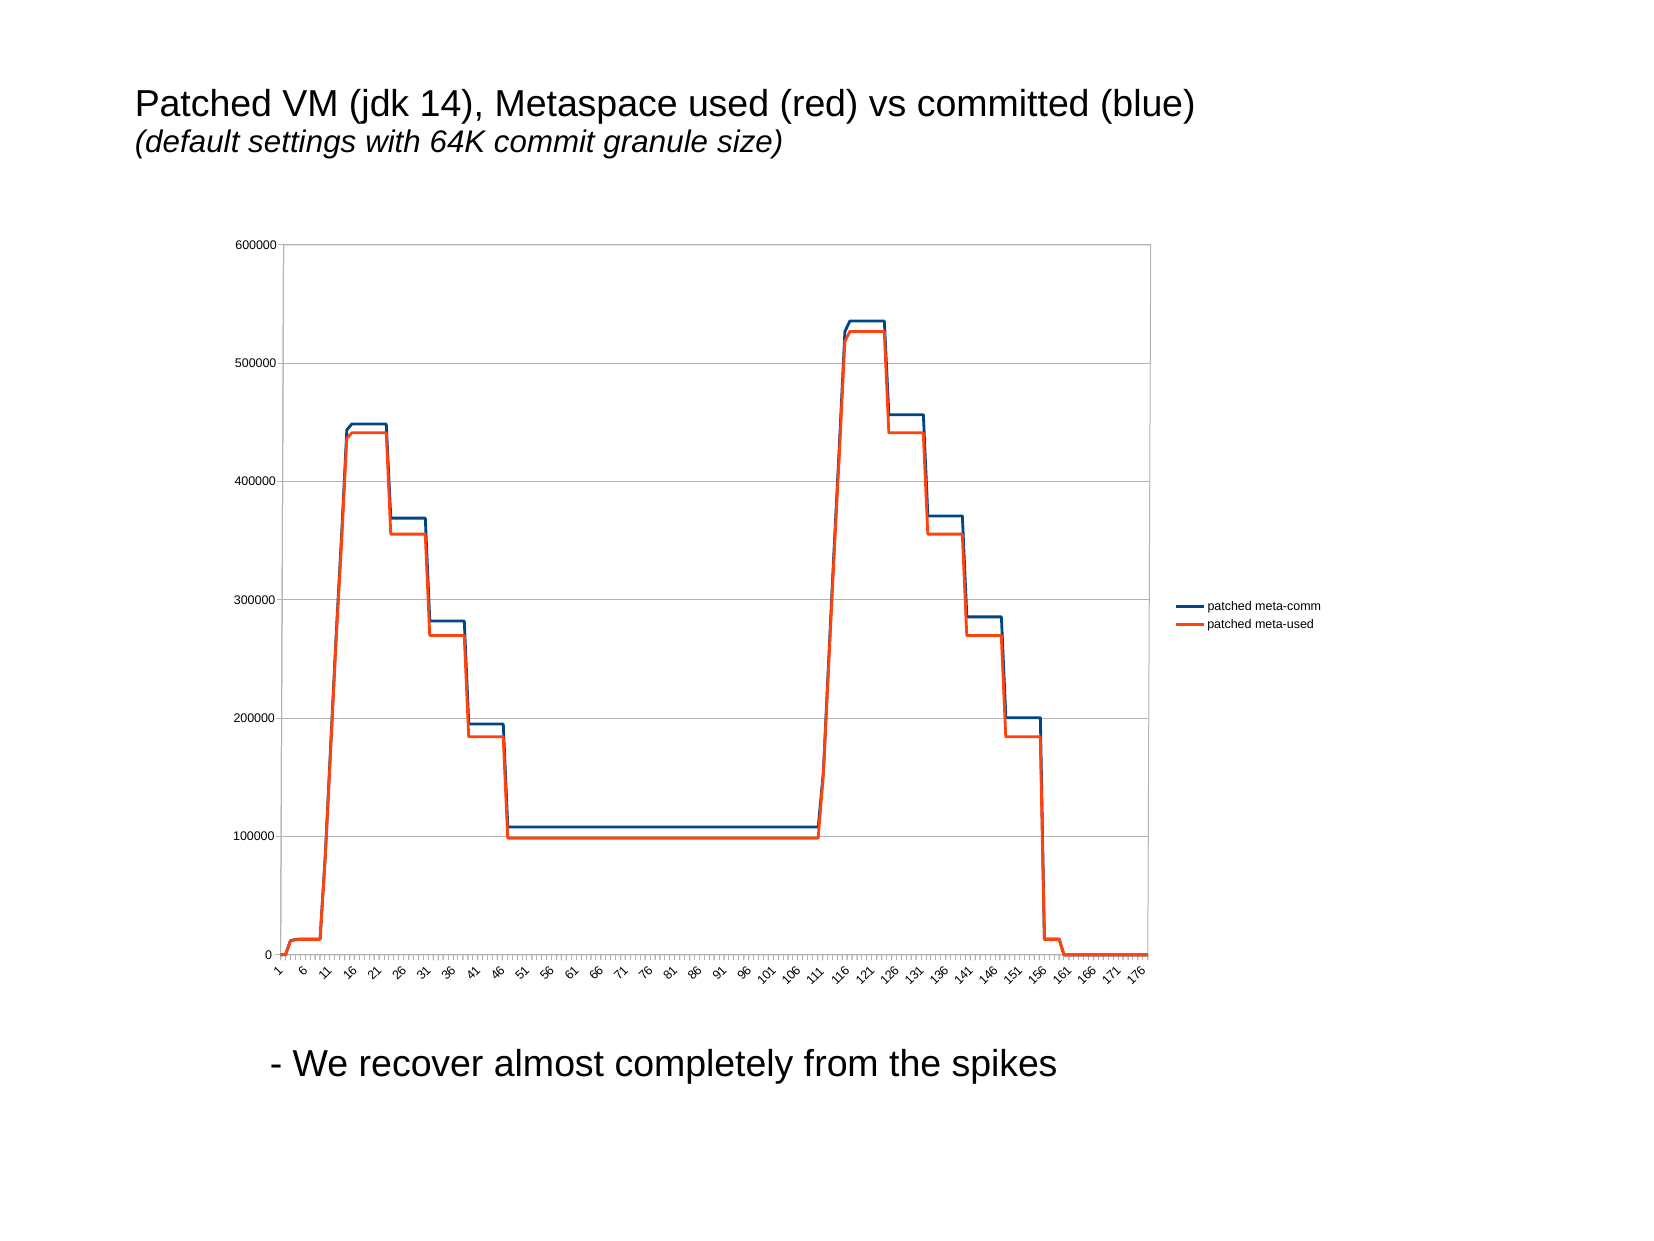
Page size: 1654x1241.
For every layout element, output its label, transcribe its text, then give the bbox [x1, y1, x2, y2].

picture [210, 225, 1333, 1006]
text_box Patched VM (jdk 14), Metaspace used (red) vs committed (blue) (default settings with 64K commit granule size) [120, 75, 1212, 167]
text_box - We recover almost completely from the spikes [255, 1035, 1255, 1134]
